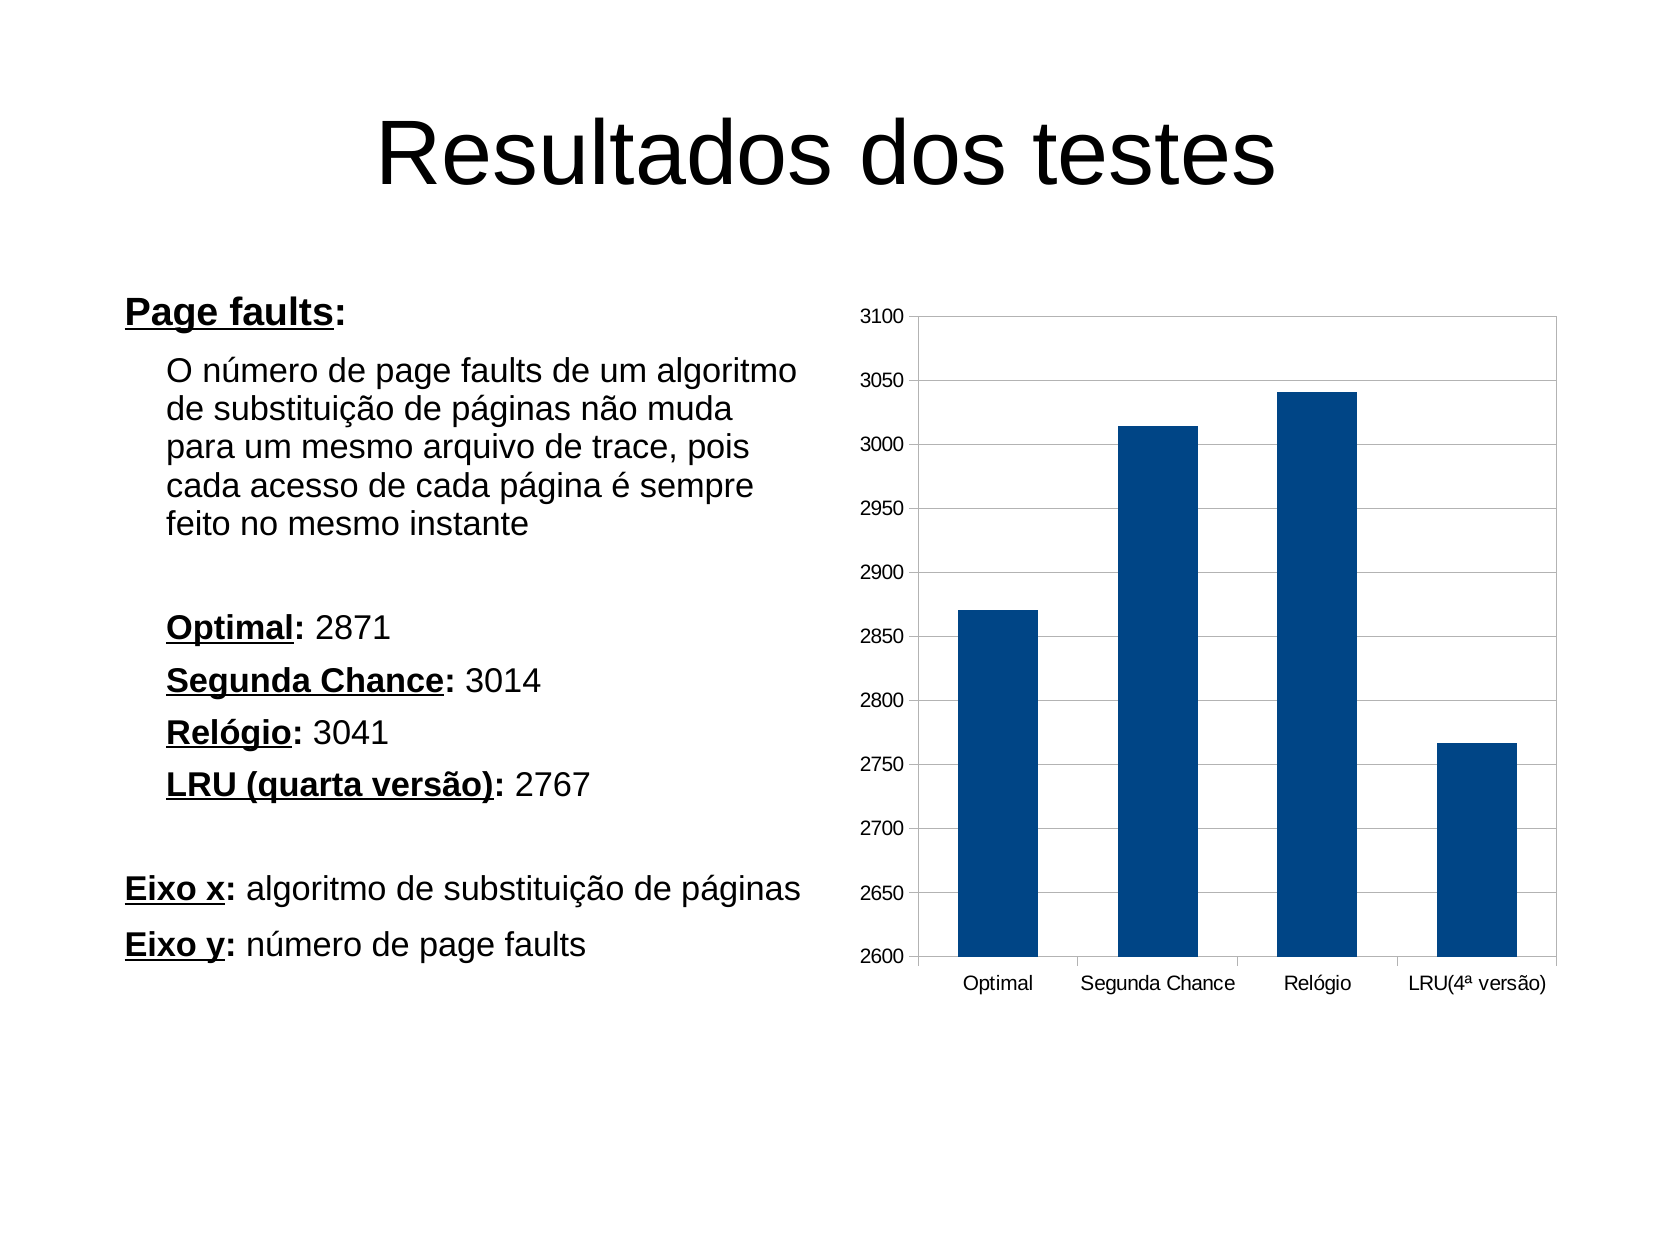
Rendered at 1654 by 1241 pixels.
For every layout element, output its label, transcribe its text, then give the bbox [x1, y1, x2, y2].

list Page faults: O número de page faults de um algoritmo de substituição de páginas não muda para um mesmo arquivo de trace, pois cada acesso de cada página é sempre feito no mesmo instante Optimal: 2871 Segunda Chance: 3014 Relógio: 3041 LRU (quarta versão): 2767 Eixo x: algoritmo de substituição de páginas Eixo y: número de page faults [82, 290, 809, 1010]
chart [845, 290, 1572, 1010]
title Resultados dos testes [82, 49, 1571, 257]
